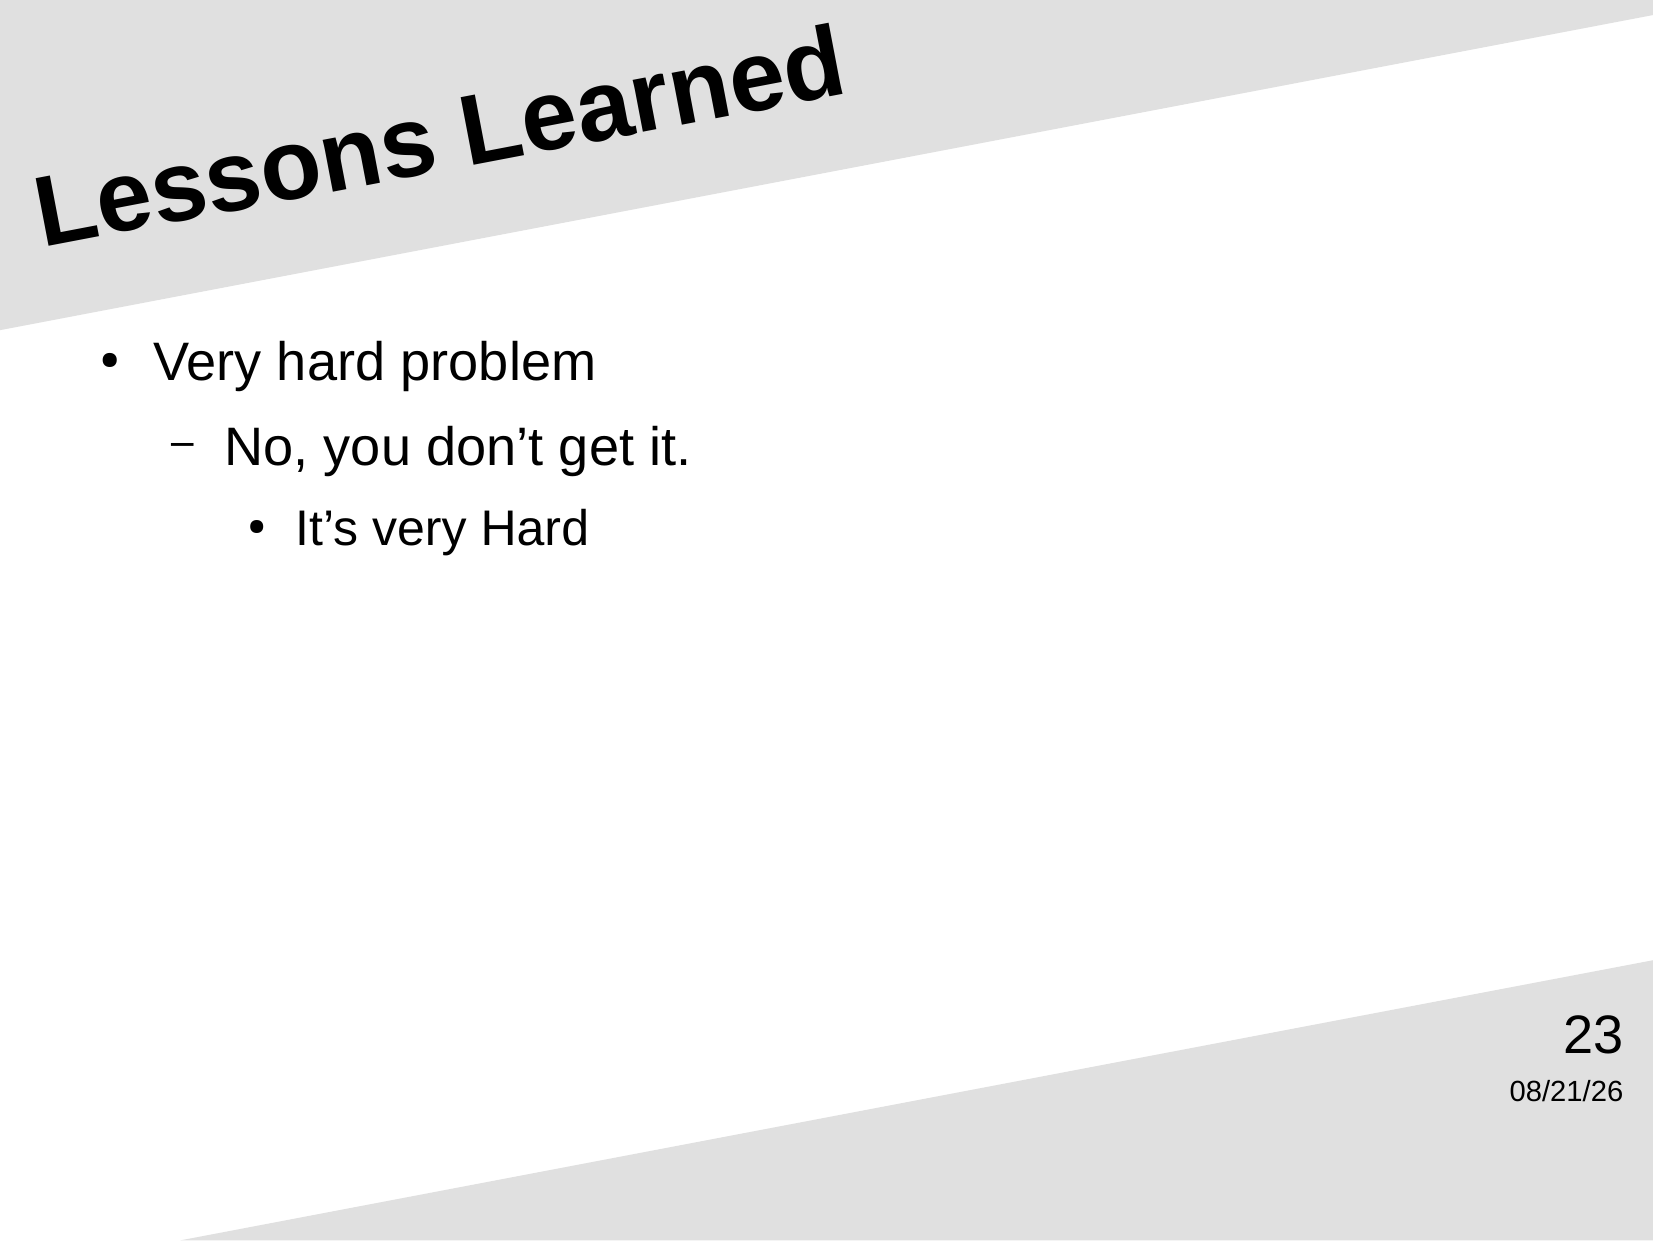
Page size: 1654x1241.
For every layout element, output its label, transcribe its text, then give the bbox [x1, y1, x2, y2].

title Lessons Learned [16, 0, 1518, 315]
list Very hard problem No, you don’t get it. It’s very Hard [82, 331, 1538, 1052]
